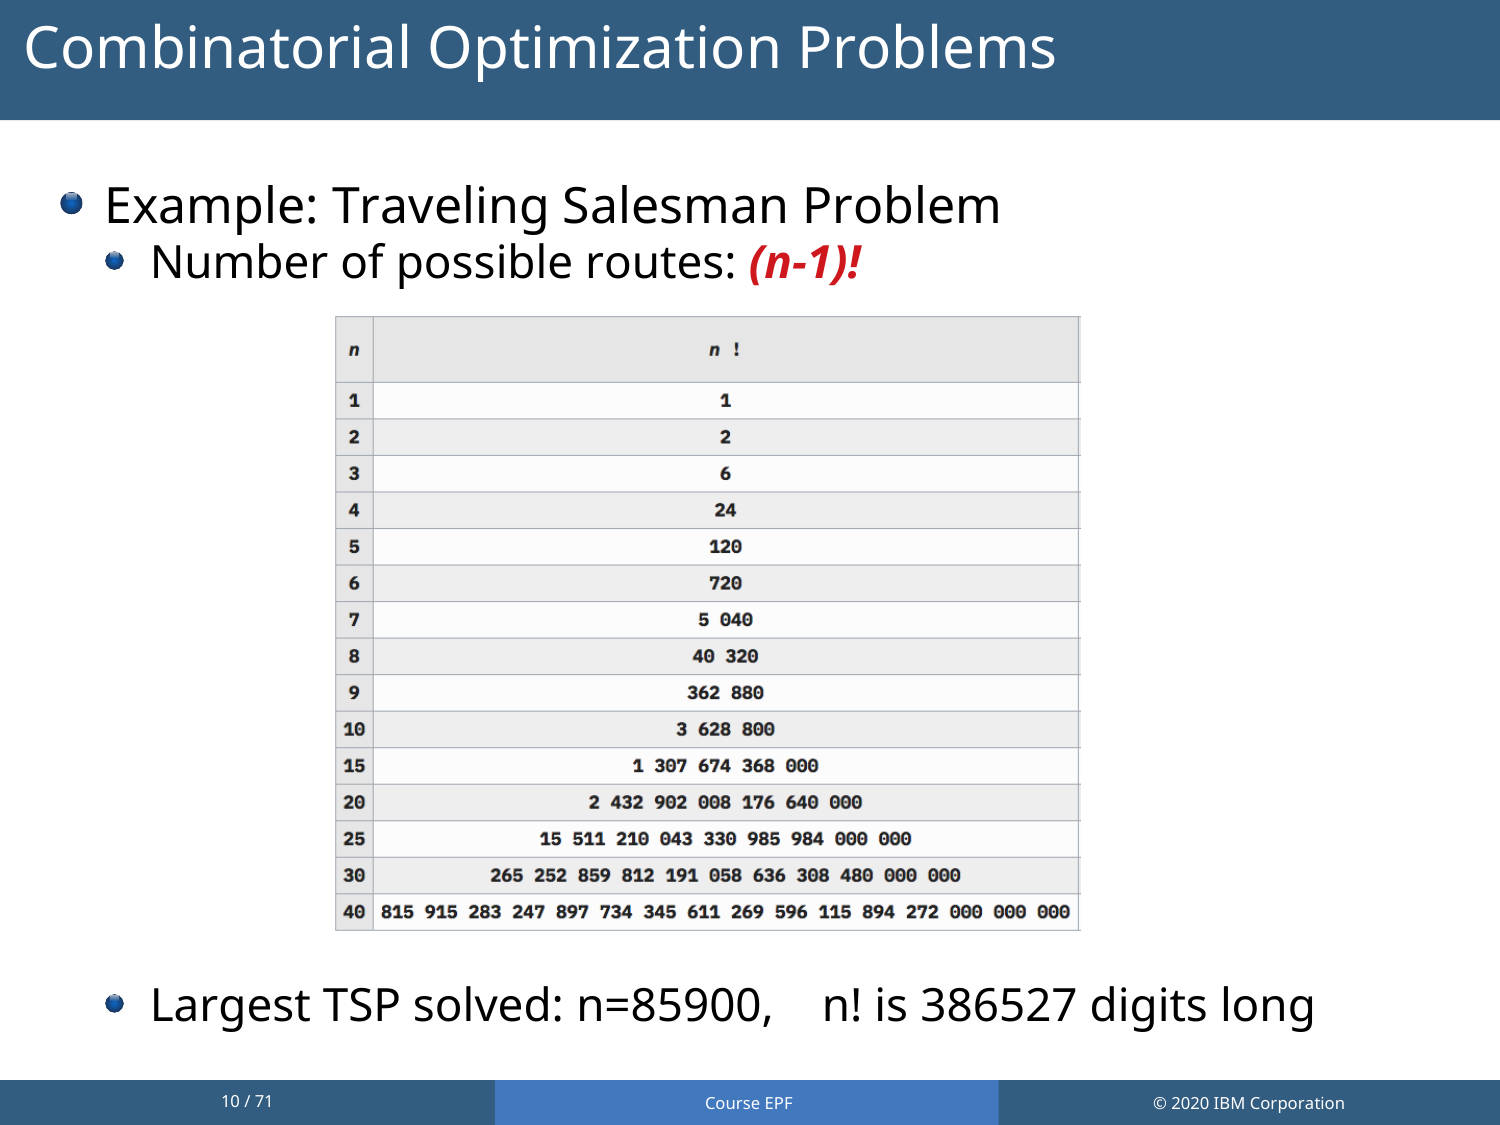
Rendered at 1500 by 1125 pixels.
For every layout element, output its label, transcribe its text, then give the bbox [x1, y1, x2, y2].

list Example: Traveling Salesman Problem Number of possible routes: (n-1)! Largest TSP solved: n=85900, n! is 386527 digits long [45, 165, 1441, 1039]
picture [330, 313, 1081, 934]
title Combinatorial Optimization Problems [0, 0, 1500, 121]
